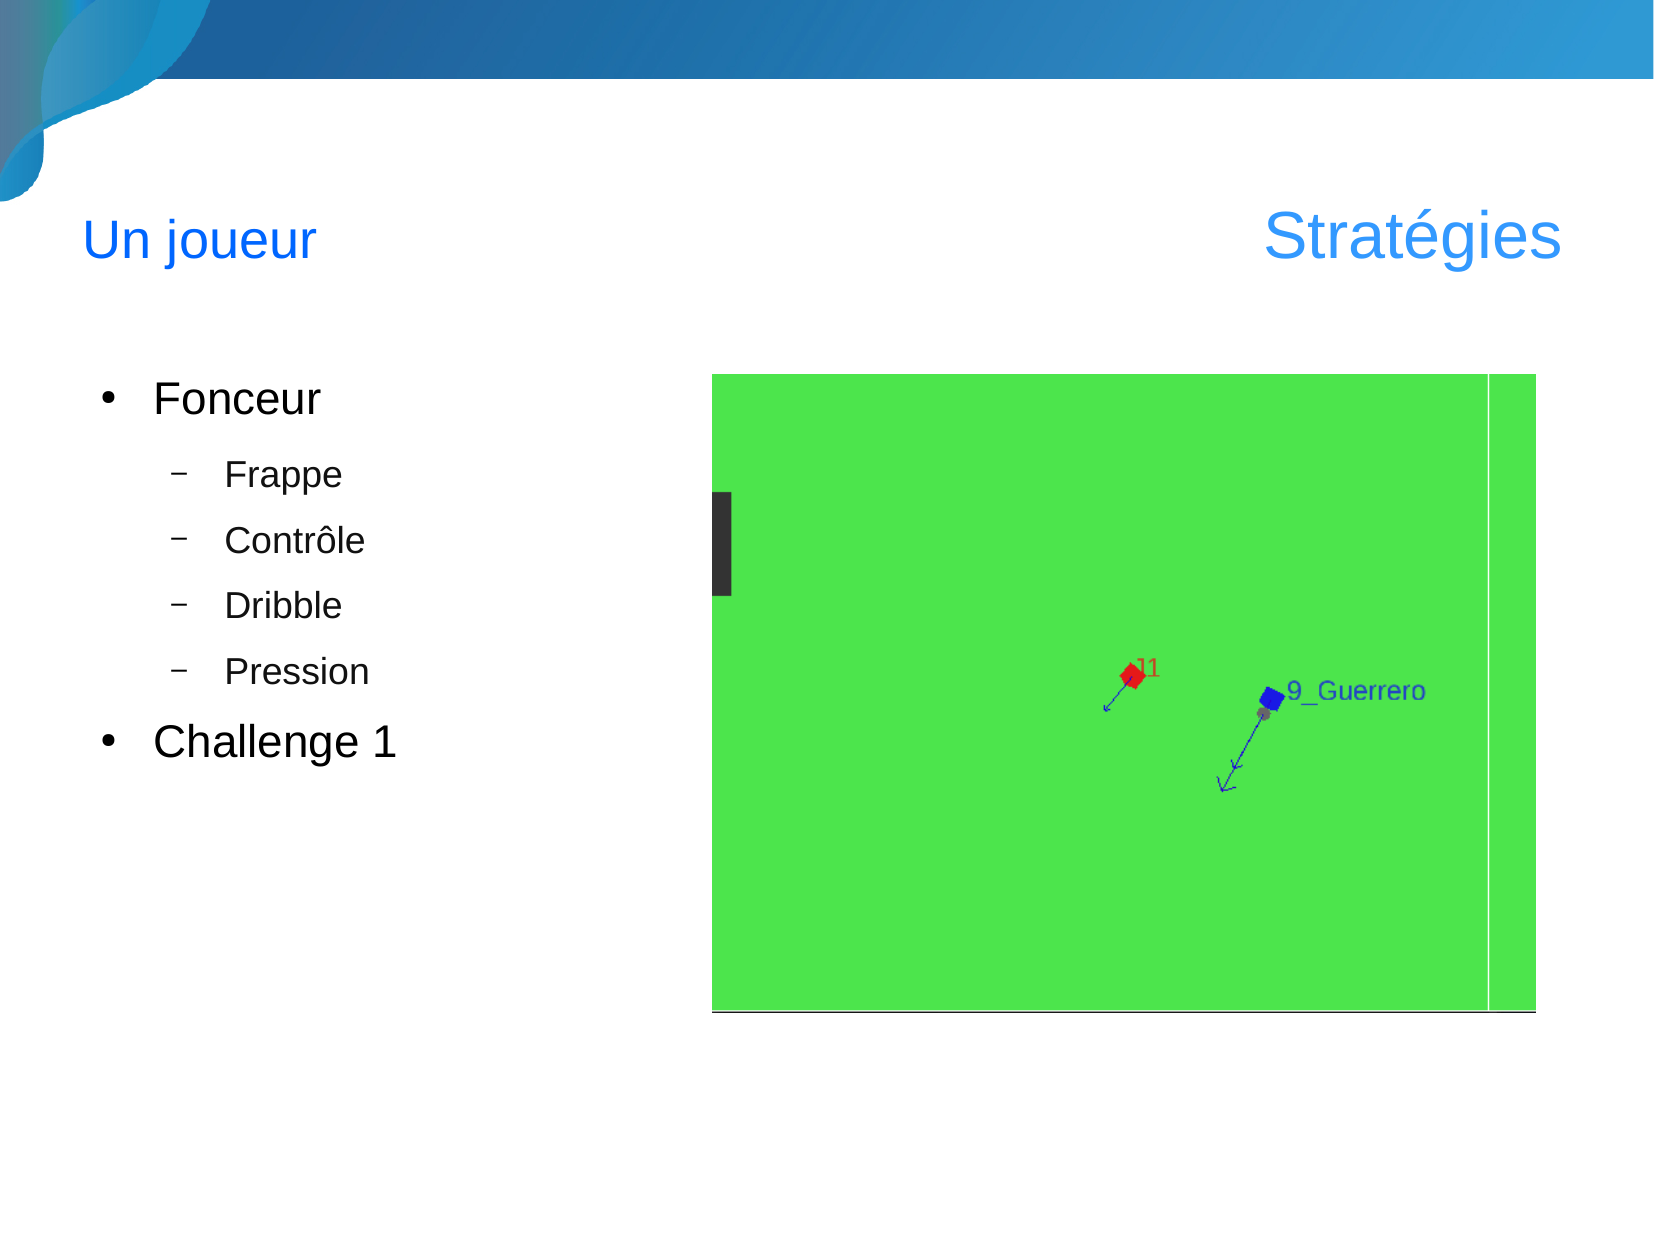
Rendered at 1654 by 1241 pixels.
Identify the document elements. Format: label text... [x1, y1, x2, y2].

picture [0, 0, 1654, 1241]
list Fonceur Frappe Contrôle Dribble Pression Challenge 1 [82, 372, 1571, 968]
title Un joueur Stratégies [82, 139, 1571, 332]
